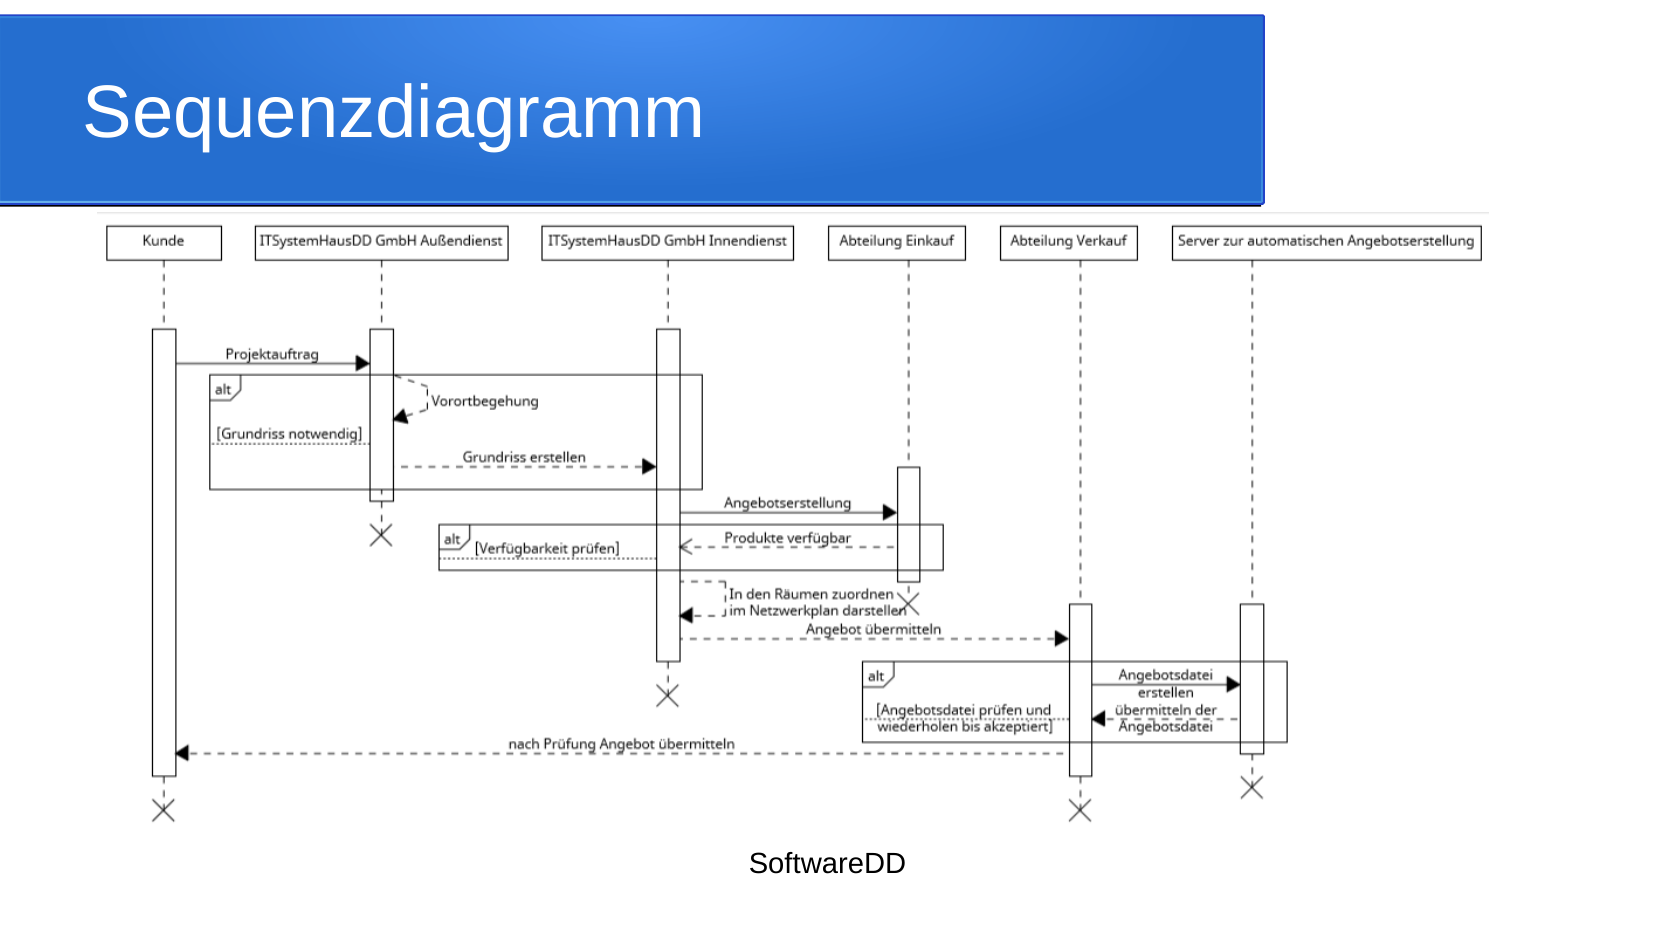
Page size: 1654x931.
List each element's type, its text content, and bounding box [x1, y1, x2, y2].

title Sequenzdiagramm [82, 35, 1235, 189]
picture [97, 212, 1489, 842]
